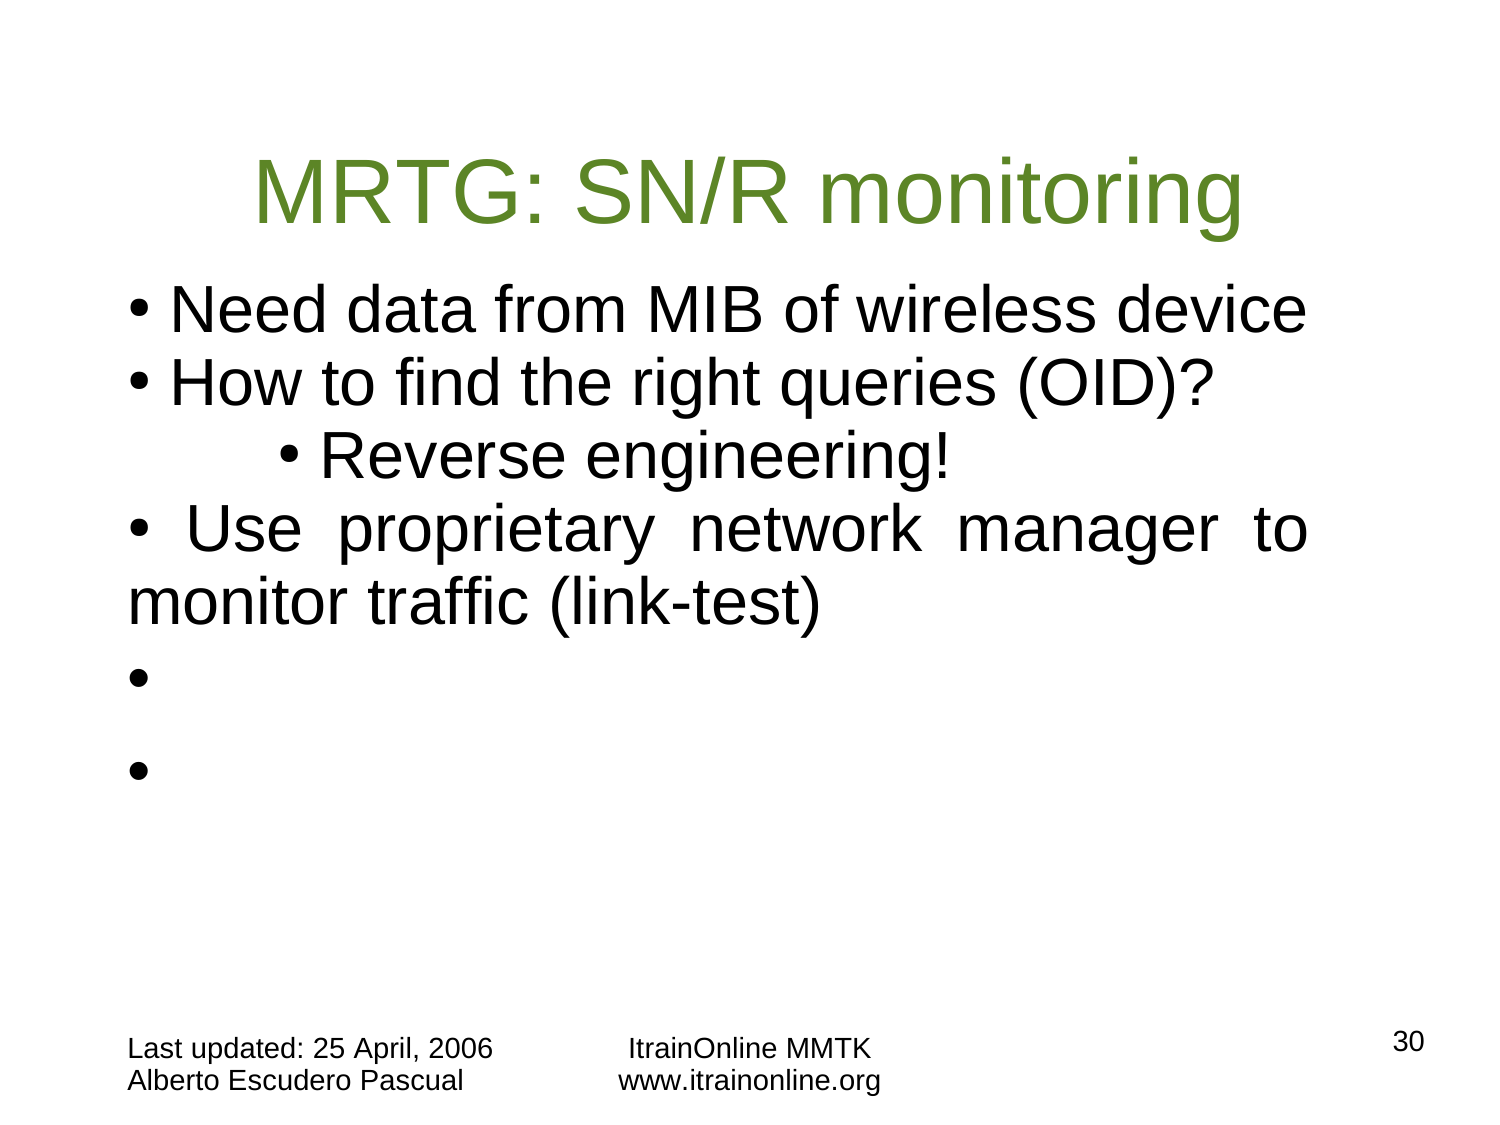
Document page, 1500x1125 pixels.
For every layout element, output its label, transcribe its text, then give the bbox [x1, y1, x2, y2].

text_box MRTG: SN/R monitoring [112, 100, 1388, 288]
text_box Need data from MIB of wireless device How to find the right queries (OID)? Reverse engineering! Use proprietary network manager to monitor traffic (link-test) [112, 288, 1388, 968]
